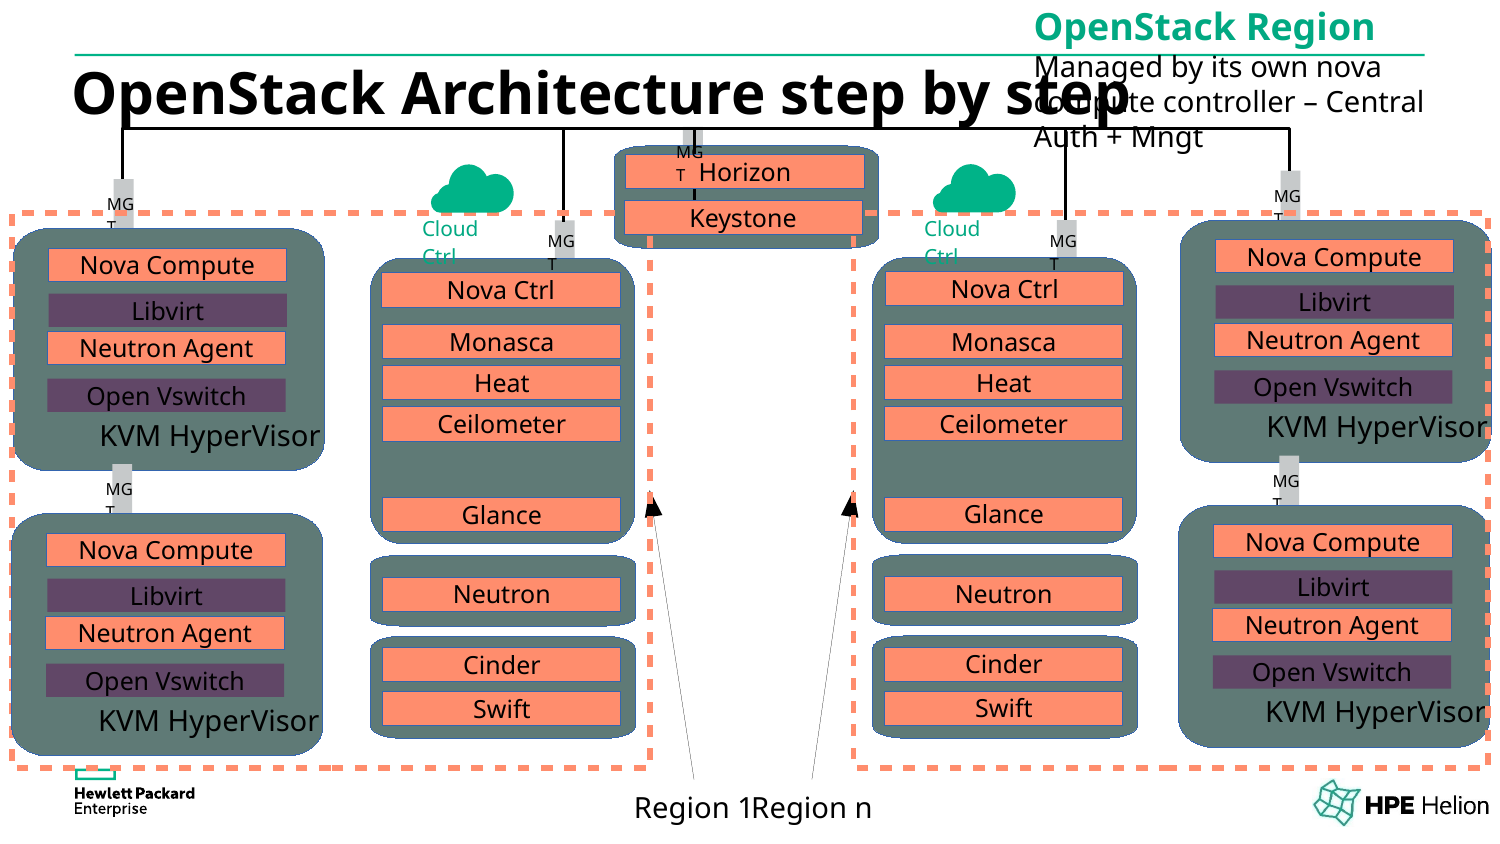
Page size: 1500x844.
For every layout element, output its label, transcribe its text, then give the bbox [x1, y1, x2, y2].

text_box [872, 554, 1138, 626]
text_box [1280, 170, 1301, 176]
text_box MGT [532, 221, 594, 258]
text_box [1280, 213, 1301, 220]
text_box [113, 179, 134, 185]
text_box Open Vswitch [46, 663, 285, 697]
title OpenStack Architecture step by step [71, 56, 1404, 127]
text_box MGT [90, 470, 152, 506]
text_box Neutron Agent [1212, 608, 1452, 642]
text_box Region 1 [566, 779, 690, 833]
text_box Heat [382, 365, 621, 400]
text_box MGT [661, 132, 723, 169]
text_box KVM HyperVisor [1178, 505, 1490, 748]
text_box Neutron Agent [1214, 323, 1453, 357]
text_box Open Vswitch [1212, 655, 1452, 689]
text_box [370, 636, 636, 739]
text_box Open Vswitch [1214, 370, 1453, 404]
text_box [112, 506, 133, 513]
text_box Neutron Agent [45, 616, 285, 650]
text_box Horizon [625, 154, 865, 189]
text_box Open Vswitch [47, 378, 286, 412]
text_box Libvirt [47, 578, 286, 612]
text_box MGT [1257, 461, 1319, 498]
text_box [872, 257, 1137, 544]
text_box Swift [382, 691, 621, 726]
text_box Neutron Agent [47, 331, 286, 365]
text_box Cloud Ctrl [909, 206, 1034, 248]
picture [1312, 778, 1489, 827]
text_box MGT [1034, 221, 1096, 258]
text_box Cloud Ctrl [407, 207, 532, 249]
text_box Region n [690, 779, 934, 833]
text_box [614, 145, 879, 249]
text_box Heat [884, 365, 1123, 400]
text_box [112, 464, 133, 470]
text_box Glance [884, 497, 1123, 532]
text_box [370, 555, 636, 627]
text_box Libvirt [1215, 285, 1454, 319]
text_box Nova Compute [46, 533, 286, 567]
text_box Glance [382, 497, 621, 532]
text_box Cinder [382, 647, 621, 682]
text_box Nova Ctrl [381, 272, 621, 308]
text_box Swift [884, 691, 1123, 726]
text_box Nova Ctrl [885, 271, 1124, 306]
text_box KVM HyperVisor [13, 228, 325, 471]
text_box Nova Compute [48, 248, 287, 282]
text_box [1279, 455, 1300, 461]
text_box Cinder [884, 647, 1123, 682]
text_box Neutron [884, 576, 1123, 612]
text_box [1279, 498, 1300, 505]
text_box KVM HyperVisor [1180, 220, 1492, 463]
text_box Nova Compute [1215, 239, 1454, 273]
text_box KVM HyperVisor [11, 513, 323, 756]
text_box MGT [1259, 176, 1320, 213]
text_box Neutron [382, 577, 621, 612]
text_box Monasca [382, 324, 621, 359]
text_box [113, 221, 134, 228]
text_box Libvirt [48, 293, 287, 327]
text_box Ceilometer [382, 406, 621, 442]
text_box MGT [92, 185, 154, 221]
text_box [370, 258, 635, 544]
text_box Monasca [884, 324, 1123, 359]
text_box Nova Compute [1213, 524, 1453, 558]
text_box OpenStack Region Managed by its own nova compute controller – Central Auth + Mngt [1033, 3, 1482, 124]
text_box [872, 635, 1138, 739]
text_box Keystone [624, 200, 863, 235]
text_box Ceilometer [884, 406, 1123, 441]
text_box Libvirt [1214, 570, 1453, 604]
